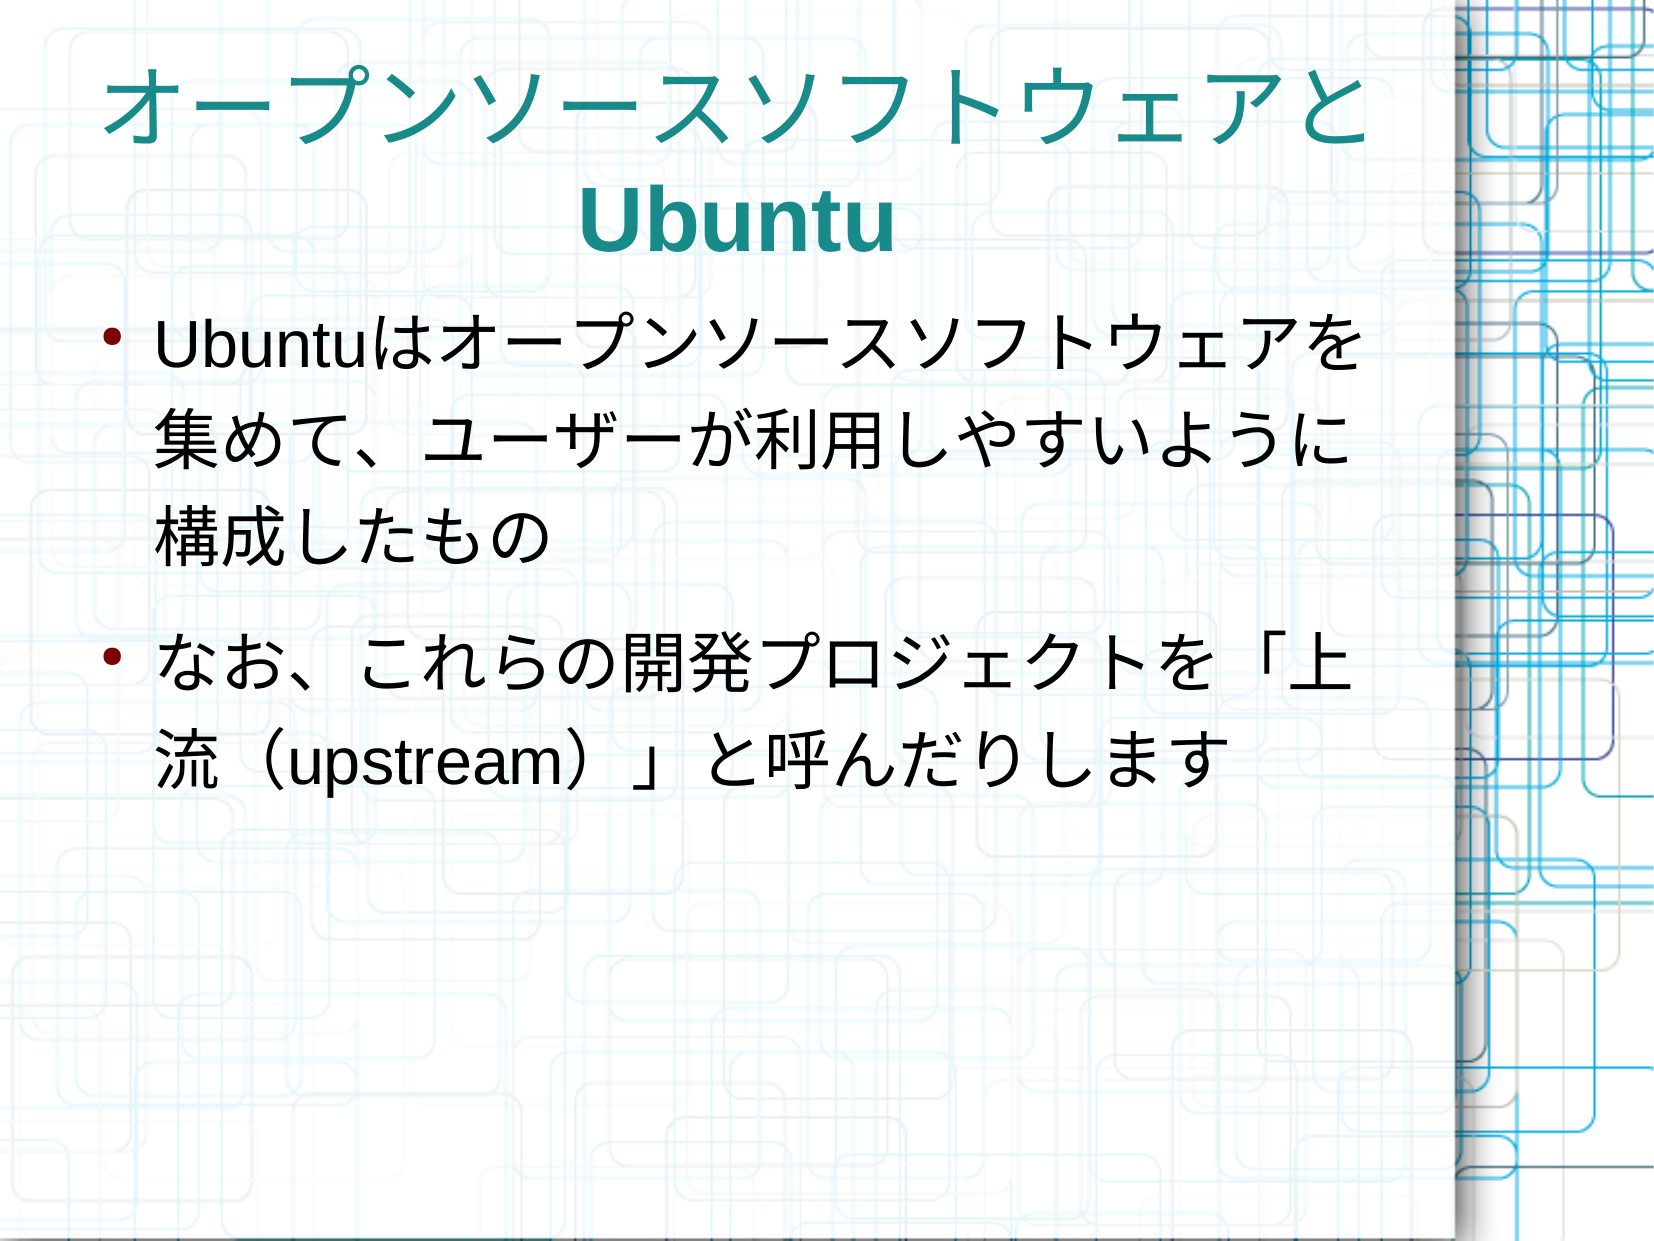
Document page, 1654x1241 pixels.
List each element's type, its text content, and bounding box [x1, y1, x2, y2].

list Ubuntuはオープンソースソフトウェアを集めて、ユーザーが利用しやすいように構成したもの なお、これらの開発プロジェクトを「上流（upstream）」と呼んだりします [82, 290, 1418, 1010]
title オープンソースソフトウェアとUbuntu [59, 49, 1418, 257]
picture [0, 0, 1654, 1241]
